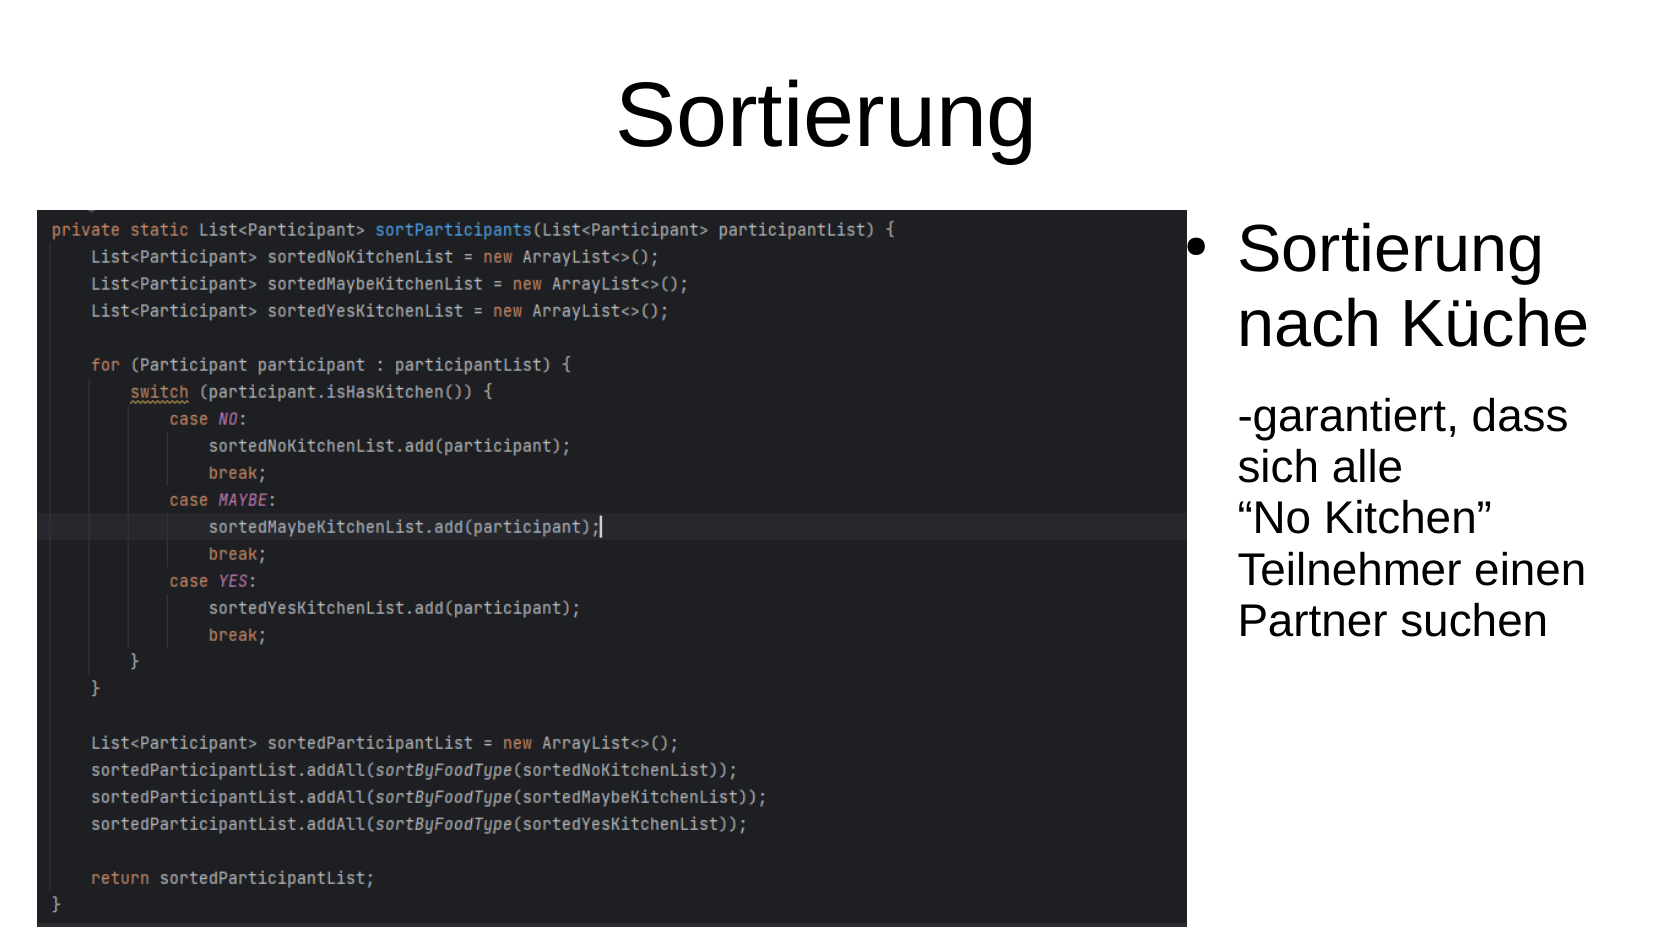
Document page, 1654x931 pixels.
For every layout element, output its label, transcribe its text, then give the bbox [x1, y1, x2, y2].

list Sortierung nach Küche -garantiert, dass sich alle “No Kitchen” Teilnehmer einen Partner suchen [1187, 210, 1613, 894]
picture [37, 210, 1187, 927]
title Sortierung [82, 37, 1571, 193]
